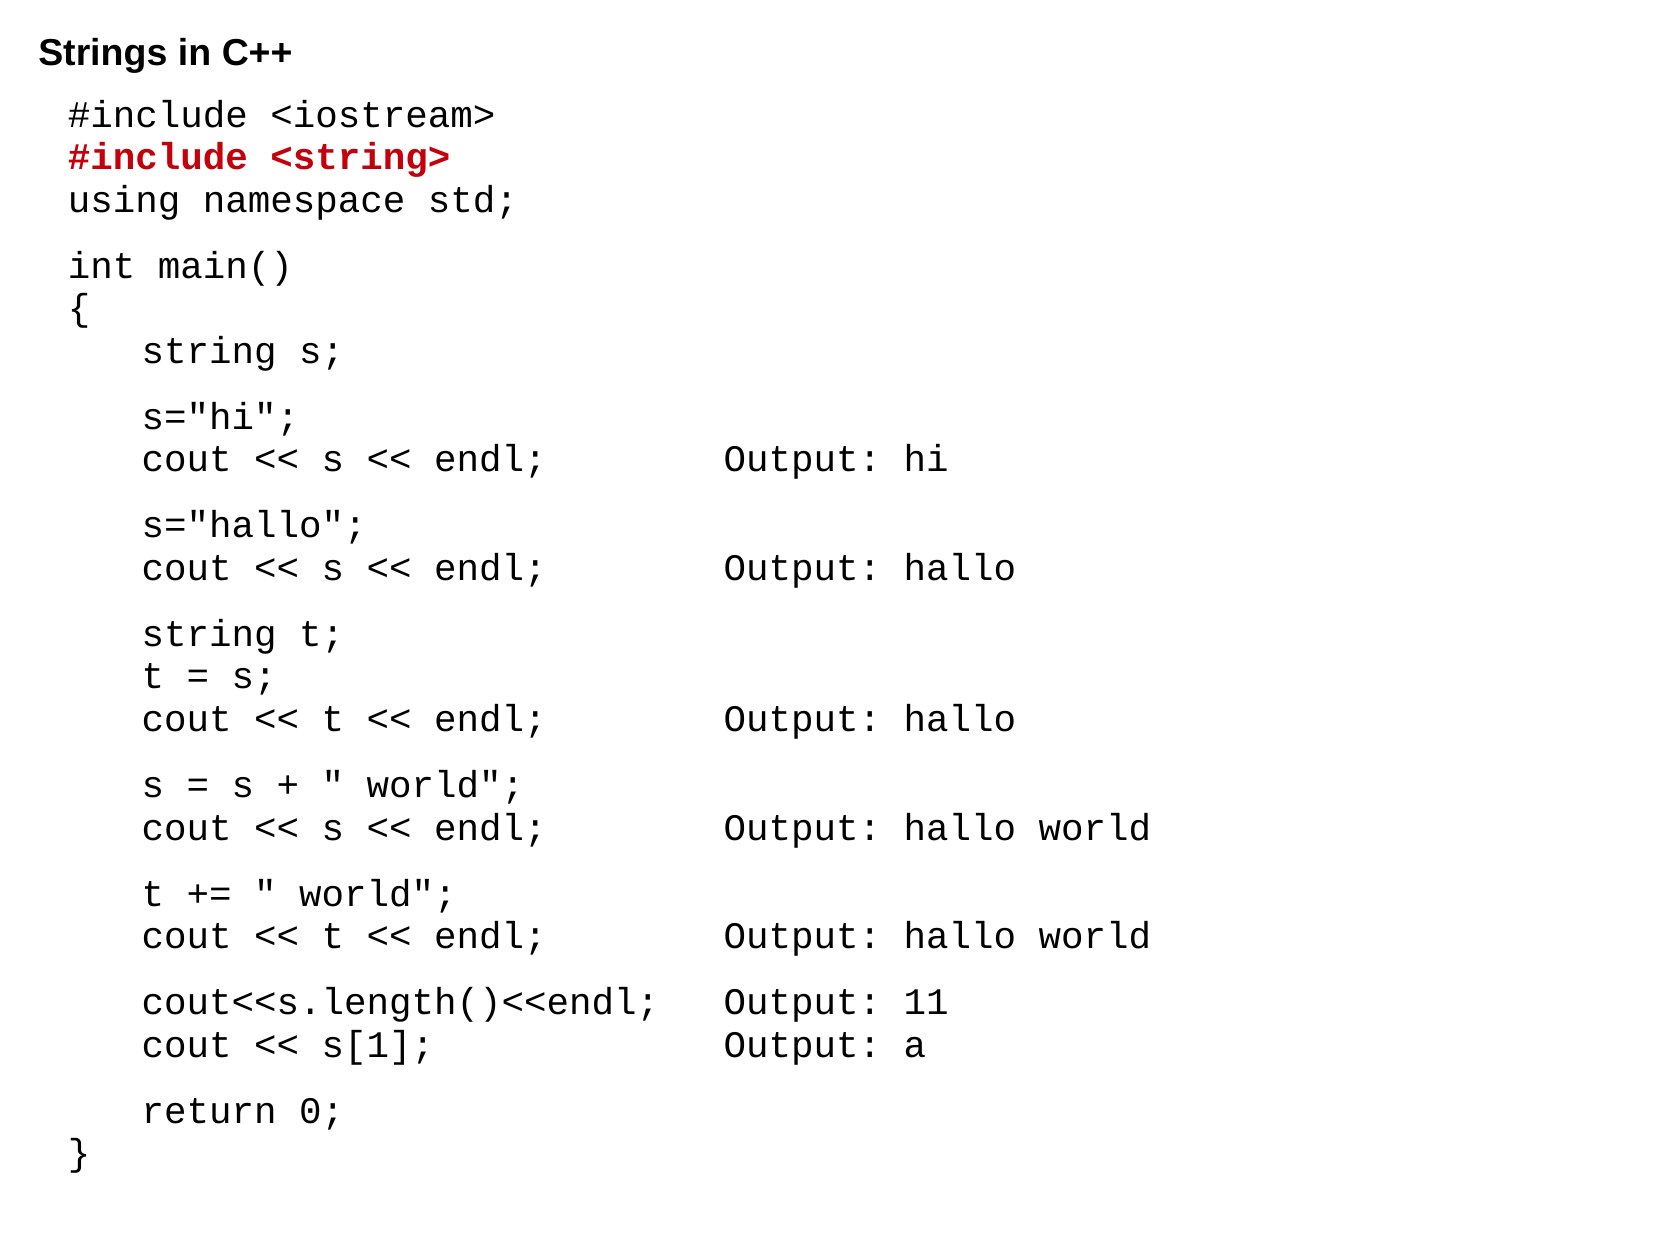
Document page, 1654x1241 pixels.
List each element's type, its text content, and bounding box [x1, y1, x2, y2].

text_box Output: hi Output: hallo Output: hallo Output: hallo world Output: hallo world Output: 11 Output: a [708, 88, 1166, 1192]
text_box Strings in C++ [23, 23, 309, 81]
text_box #include <iostream> #include <string> using namespace std; int main() { string s; s="hi"; cout << s << endl; s="hallo"; cout << s << endl; string t; t = s; cout << t << endl; s = s + " world"; cout << s << endl; t += " world"; cout << t << endl; cout<<s.length()<<endl; cout << s[1]; return 0; } [53, 88, 675, 1192]
